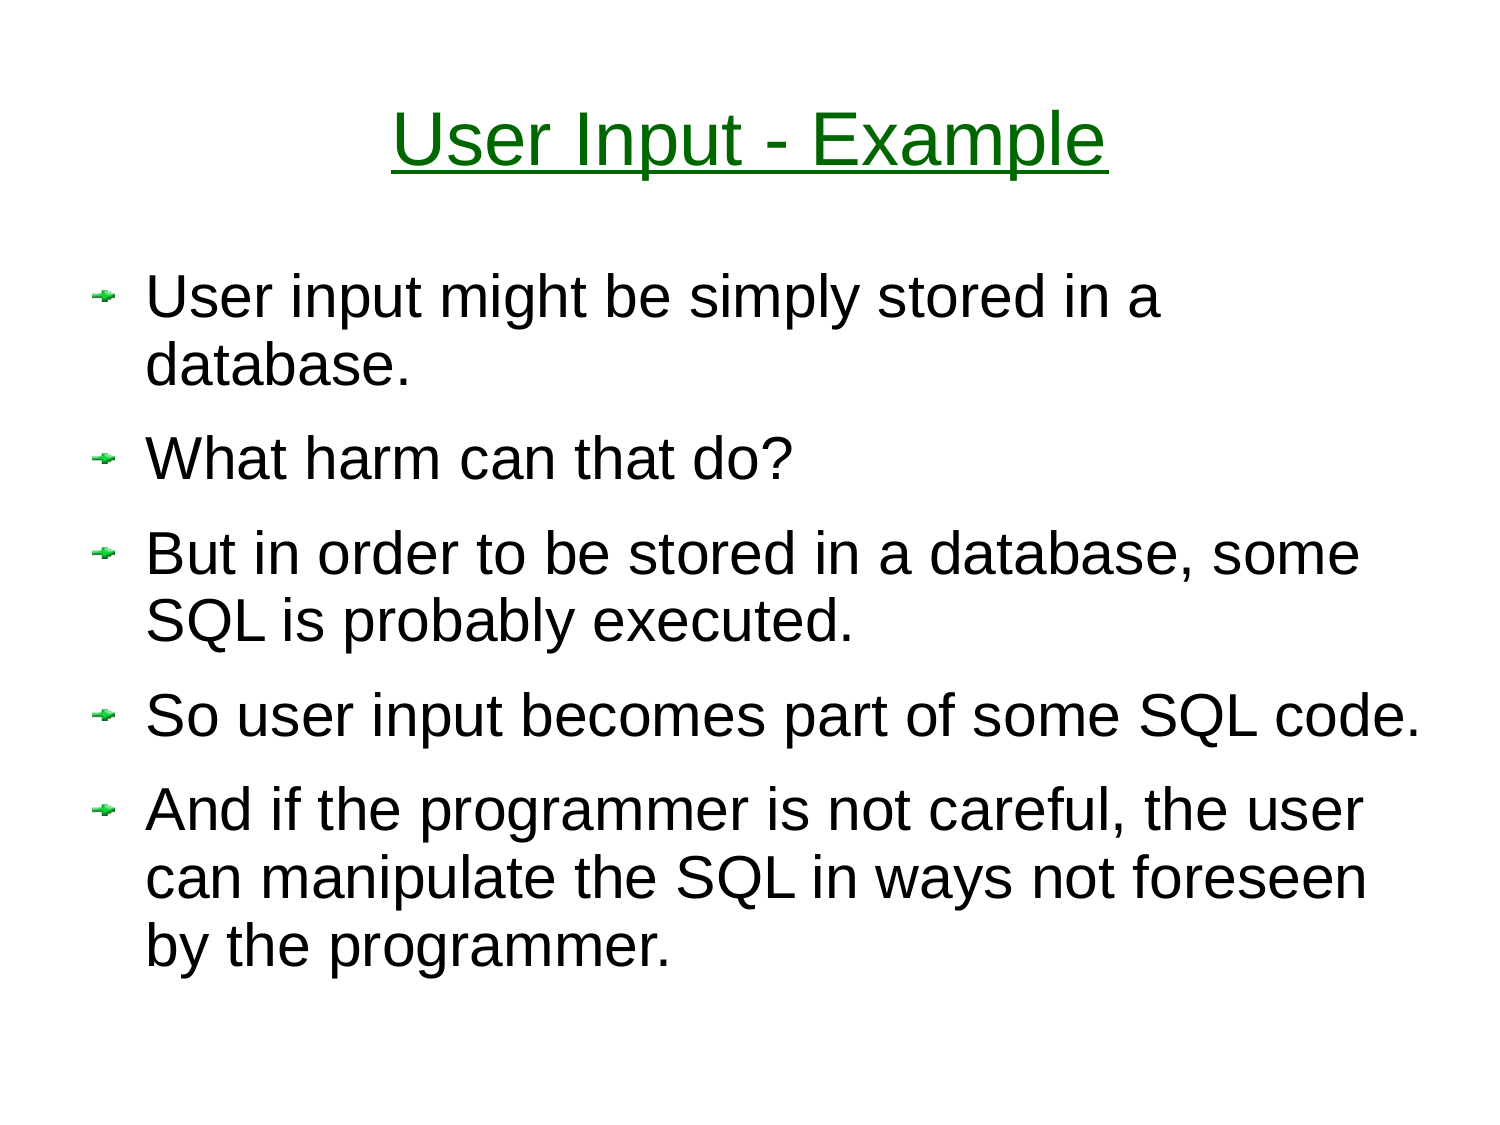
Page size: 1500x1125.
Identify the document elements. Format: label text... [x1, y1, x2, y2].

title User Input - Example [75, 45, 1425, 233]
list User input might be simply stored in a database. What harm can that do? But in order to be stored in a database, some SQL is probably executed. So user input becomes part of some SQL code. And if the programmer is not careful, the user can manipulate the SQL in ways not foreseen by the programmer. [75, 262, 1425, 1006]
